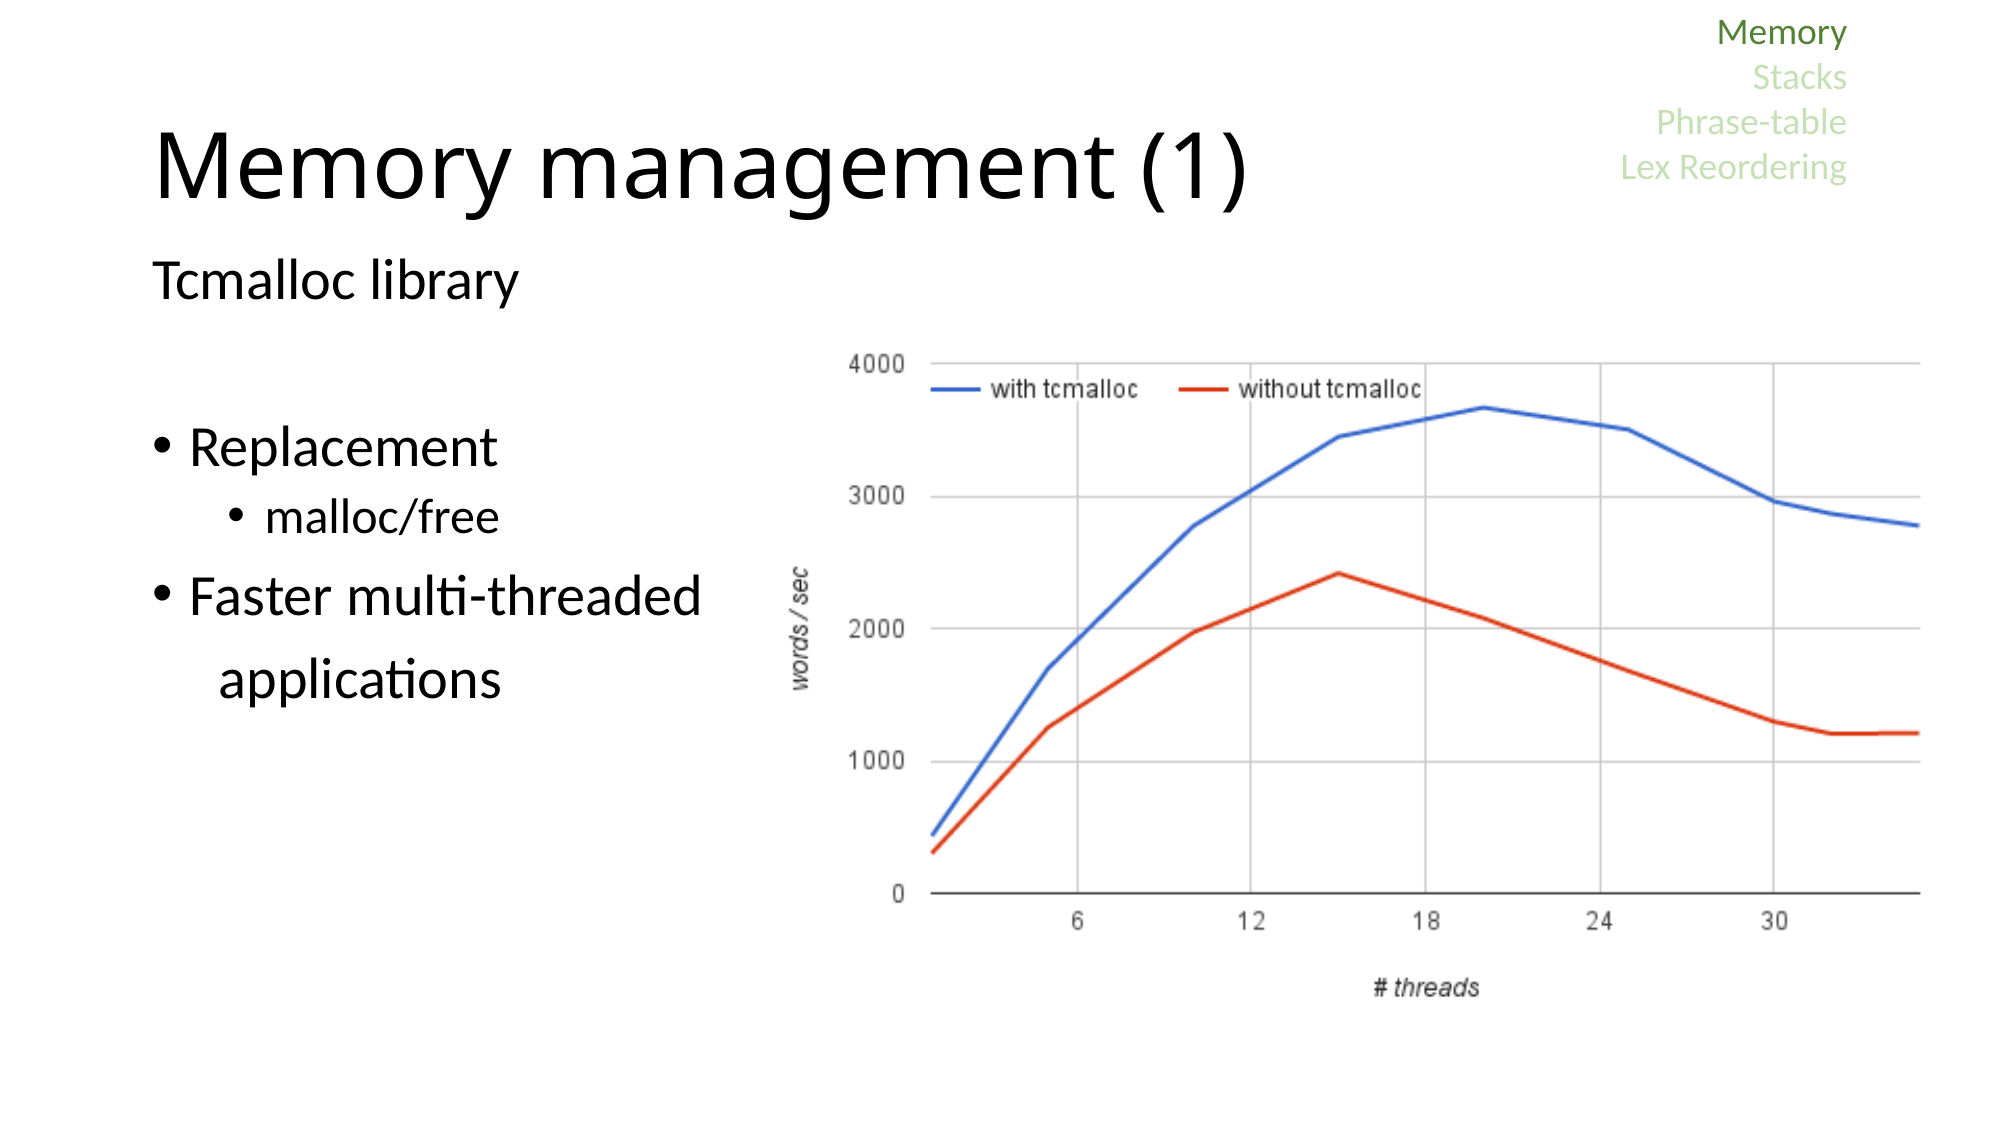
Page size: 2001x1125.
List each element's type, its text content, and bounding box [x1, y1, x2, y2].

picture [750, 269, 2000, 1043]
text_box Memory management (1) [137, 59, 1863, 241]
text_box Memory Stacks Phrase-table Lex Reordering [1584, 0, 1863, 195]
text_box Tcmalloc library Replacement malloc/free Faster multi-threaded applications [137, 241, 1863, 1013]
